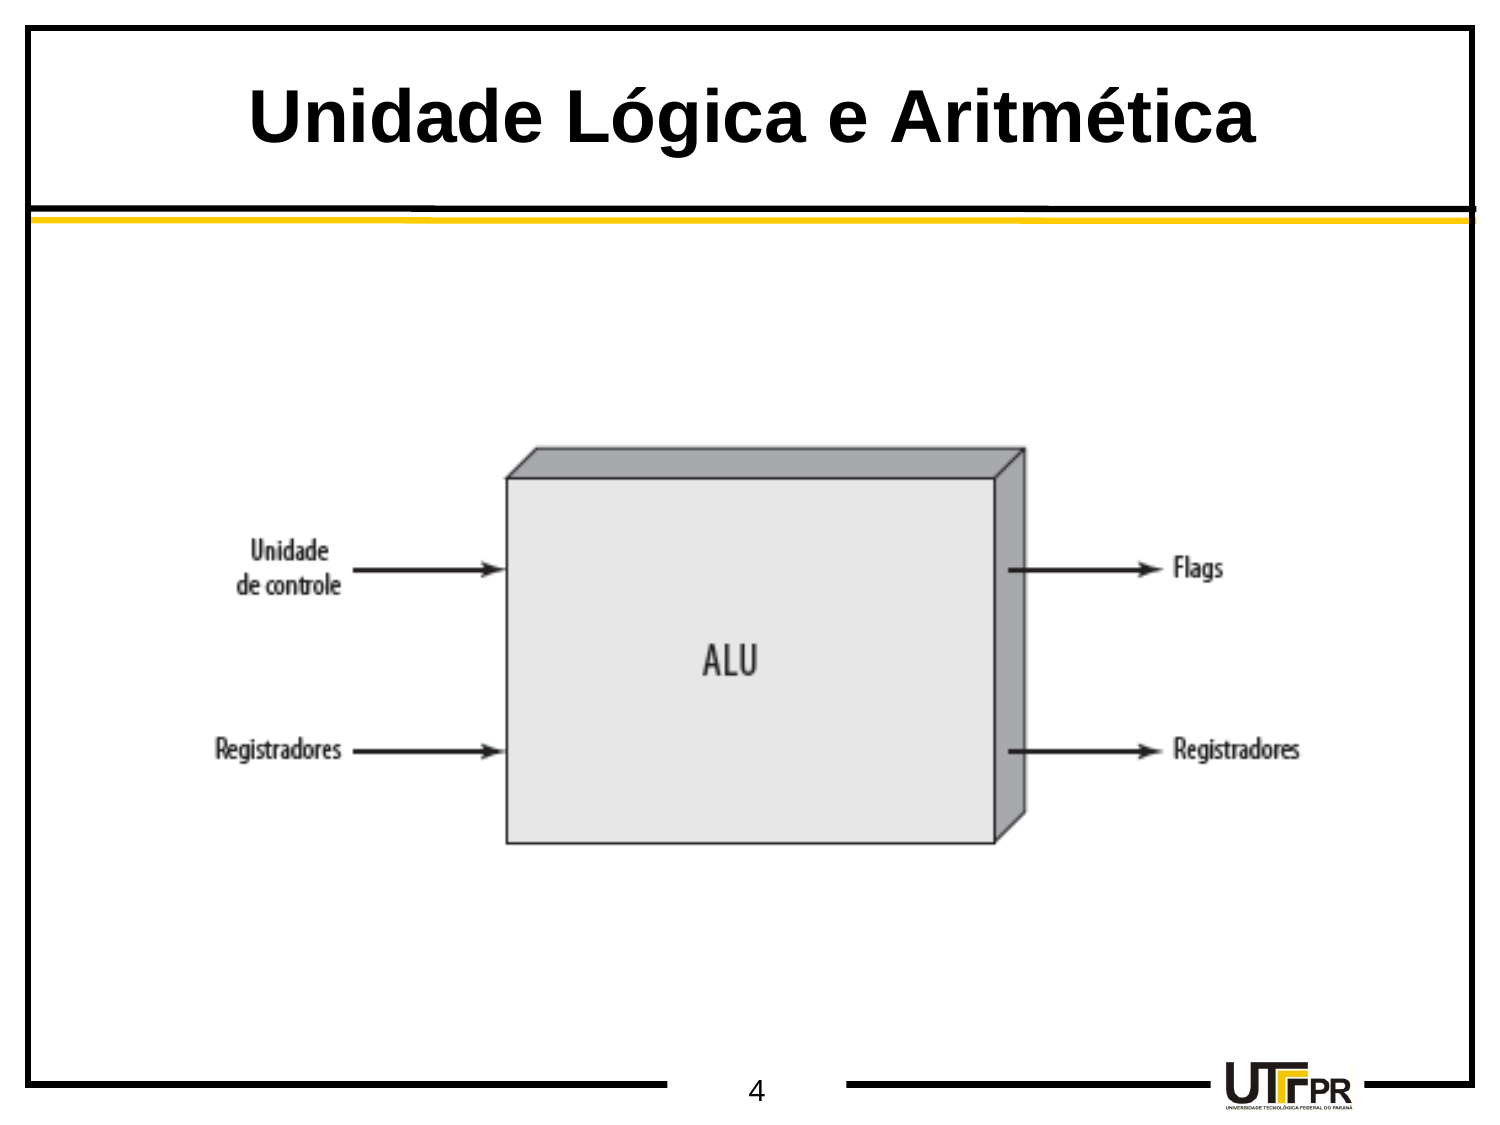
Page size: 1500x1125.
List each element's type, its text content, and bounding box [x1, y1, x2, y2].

title Unidade Lógica e Aritmética [29, 29, 1477, 207]
text_box [159, 397, 1341, 885]
picture [1225, 1062, 1353, 1110]
